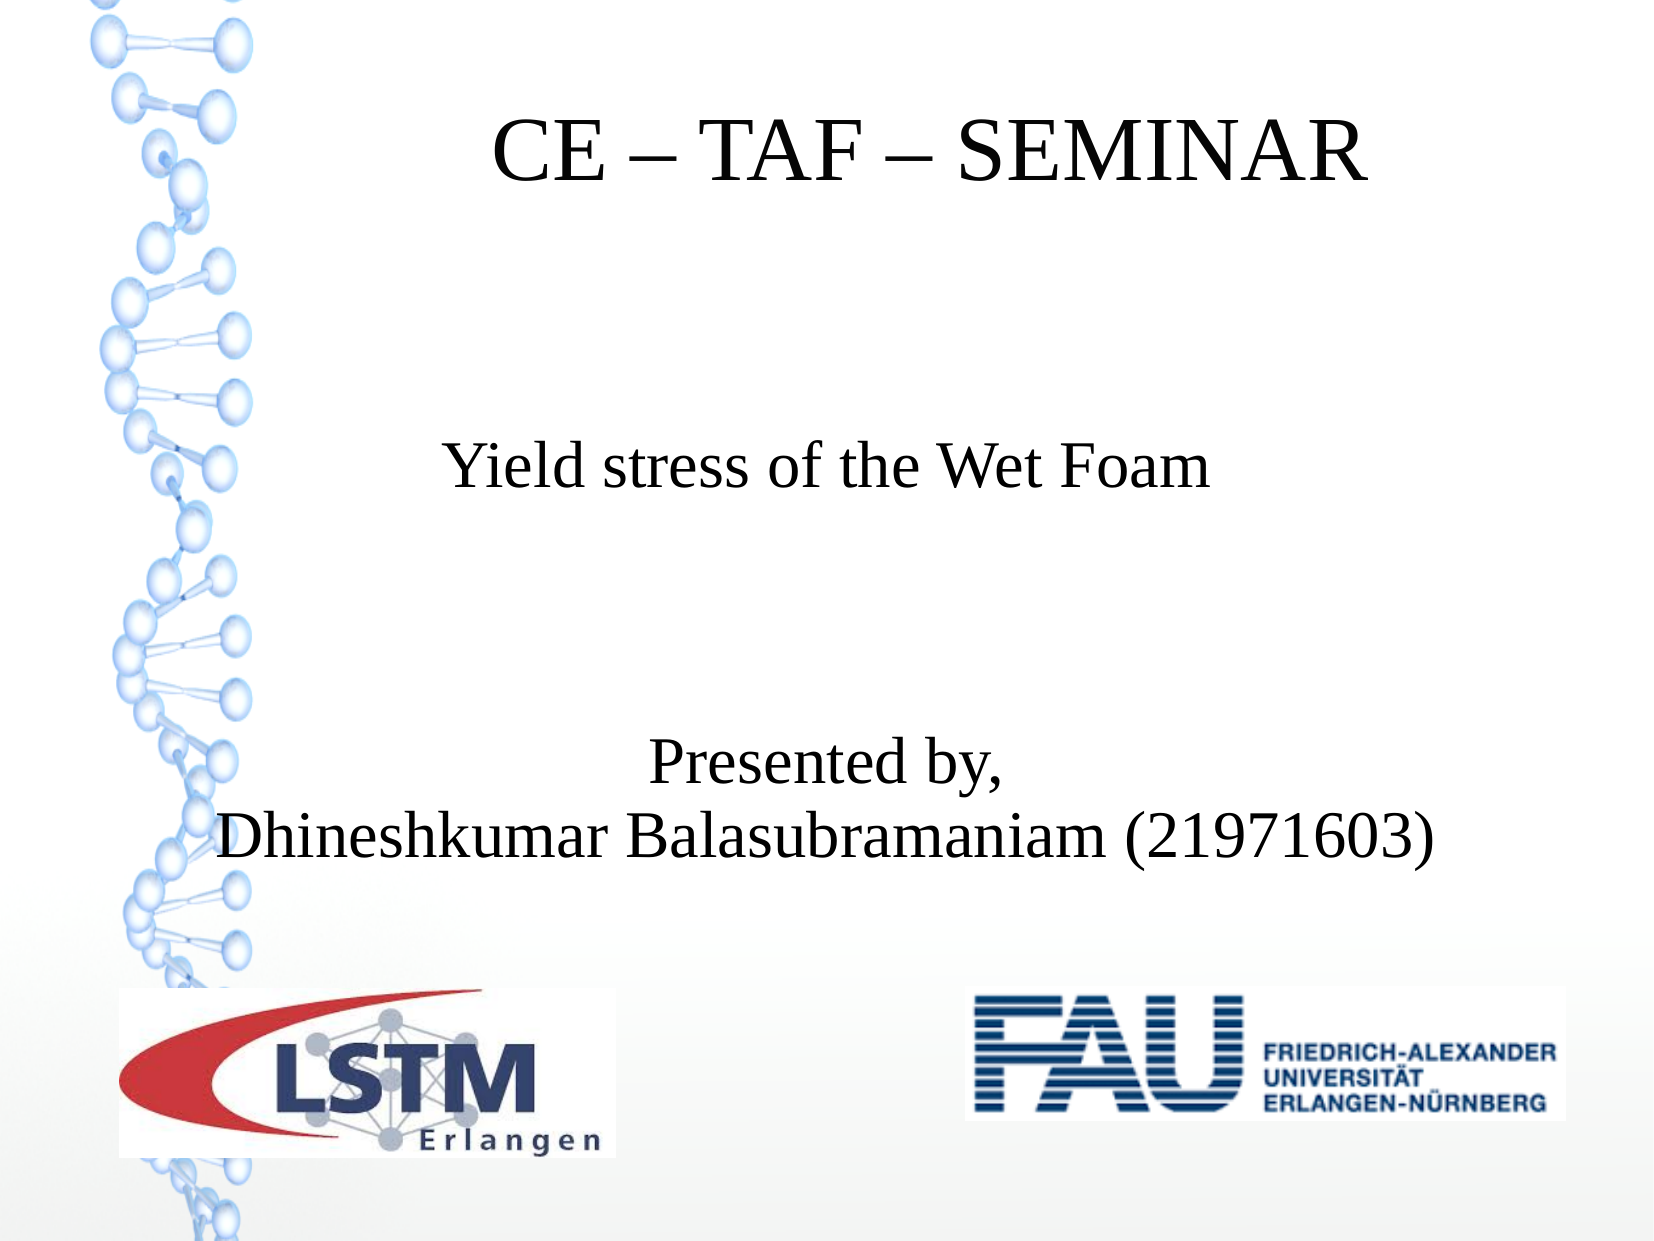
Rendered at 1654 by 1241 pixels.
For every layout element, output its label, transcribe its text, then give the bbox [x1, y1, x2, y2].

picture [0, 0, 1654, 1241]
subtitle Yield stress of the Wet Foam Presented by, Dhineshkumar Balasubramaniam (21971603) [82, 290, 1571, 1010]
title CE – TAF – SEMINAR [265, 47, 1595, 252]
